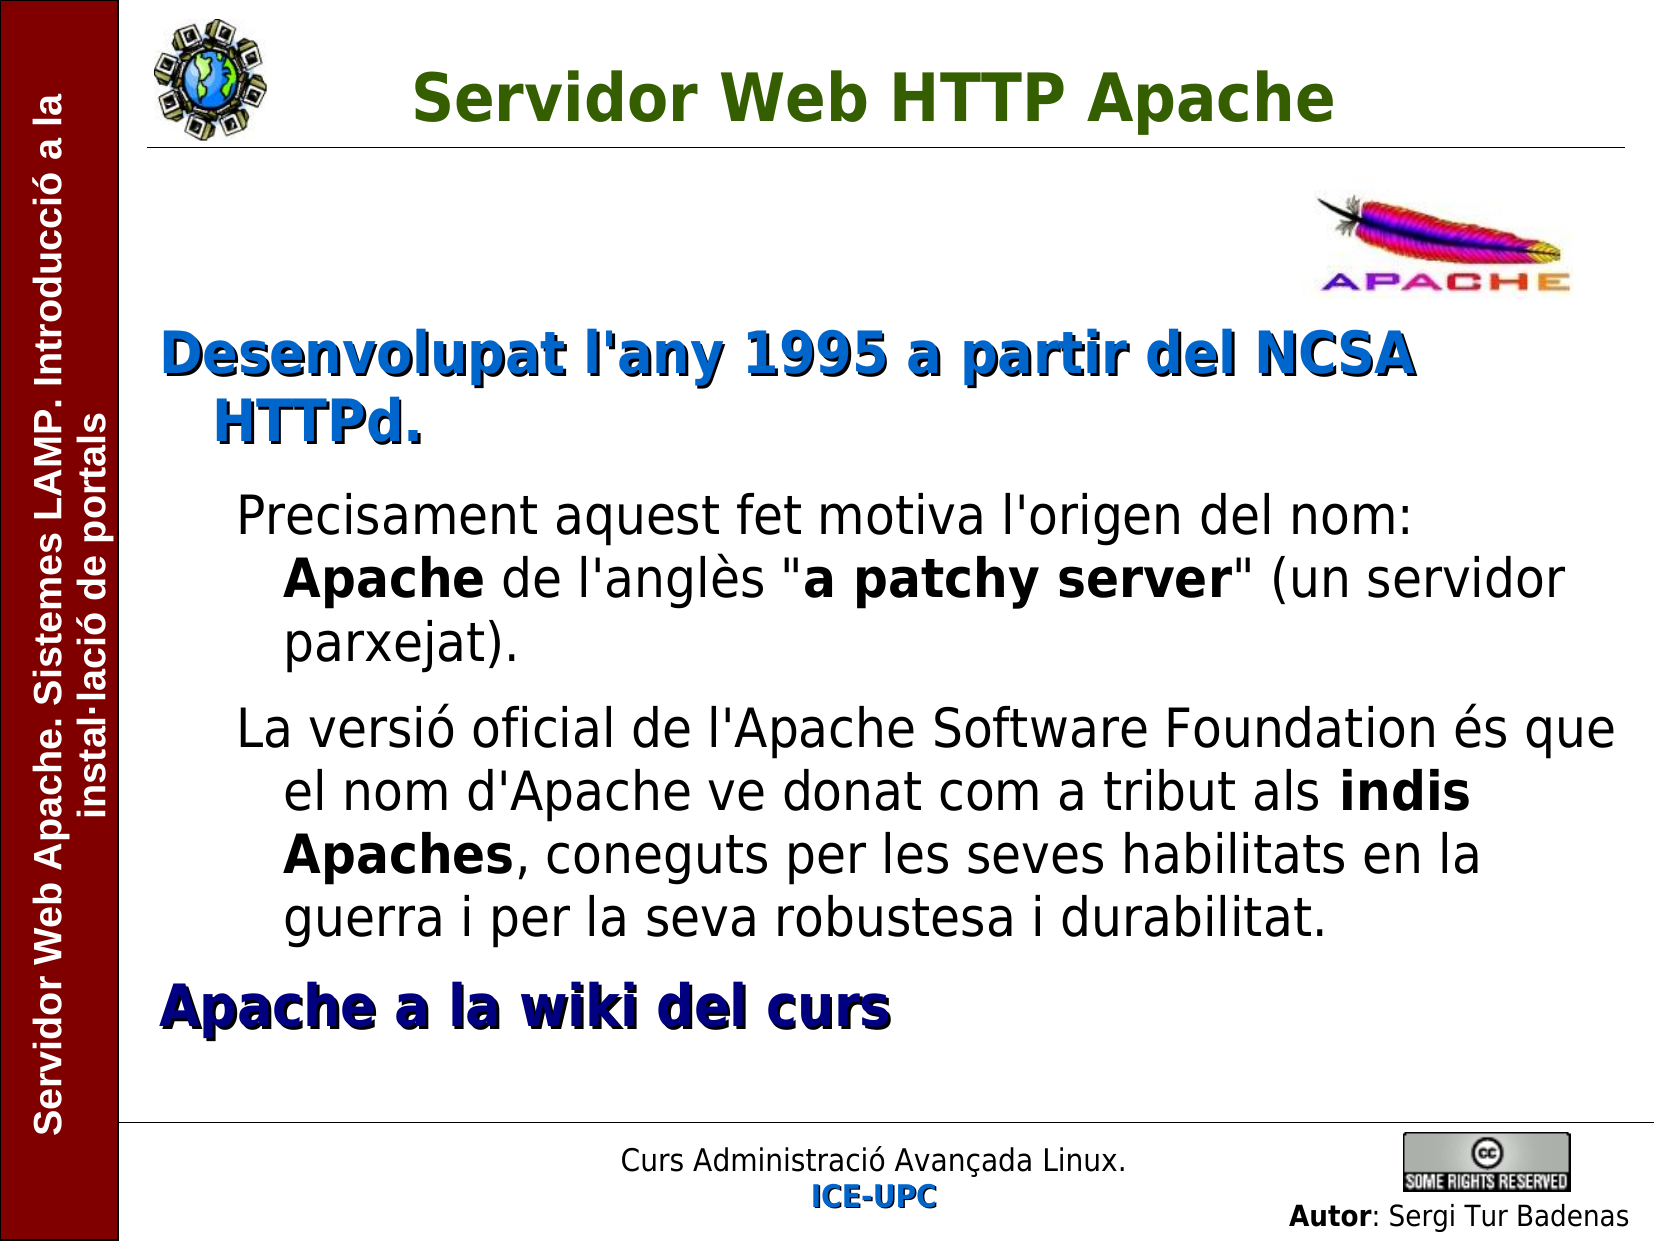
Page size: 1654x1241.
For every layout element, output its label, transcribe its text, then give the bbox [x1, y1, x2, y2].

list Desenvolupat l'any 1995 a partir del NCSA HTTPd. Precisament aquest fet motiva l'origen del nom: Apache de l'anglès "a patchy server" (un servidor parxejat). La versió oficial de l'Apache Software Foundation és que el nom d'Apache ve donat com a tribut als indis Apaches, coneguts per les seves habilitats en la guerra i per la seva robustesa i durabilitat. Apache a la wiki del curs [141, 319, 1630, 1155]
picture [1302, 177, 1573, 299]
picture [1403, 1155, 1571, 1192]
picture [154, 19, 268, 56]
title Servidor Web HTTP Apache [129, 56, 1619, 141]
